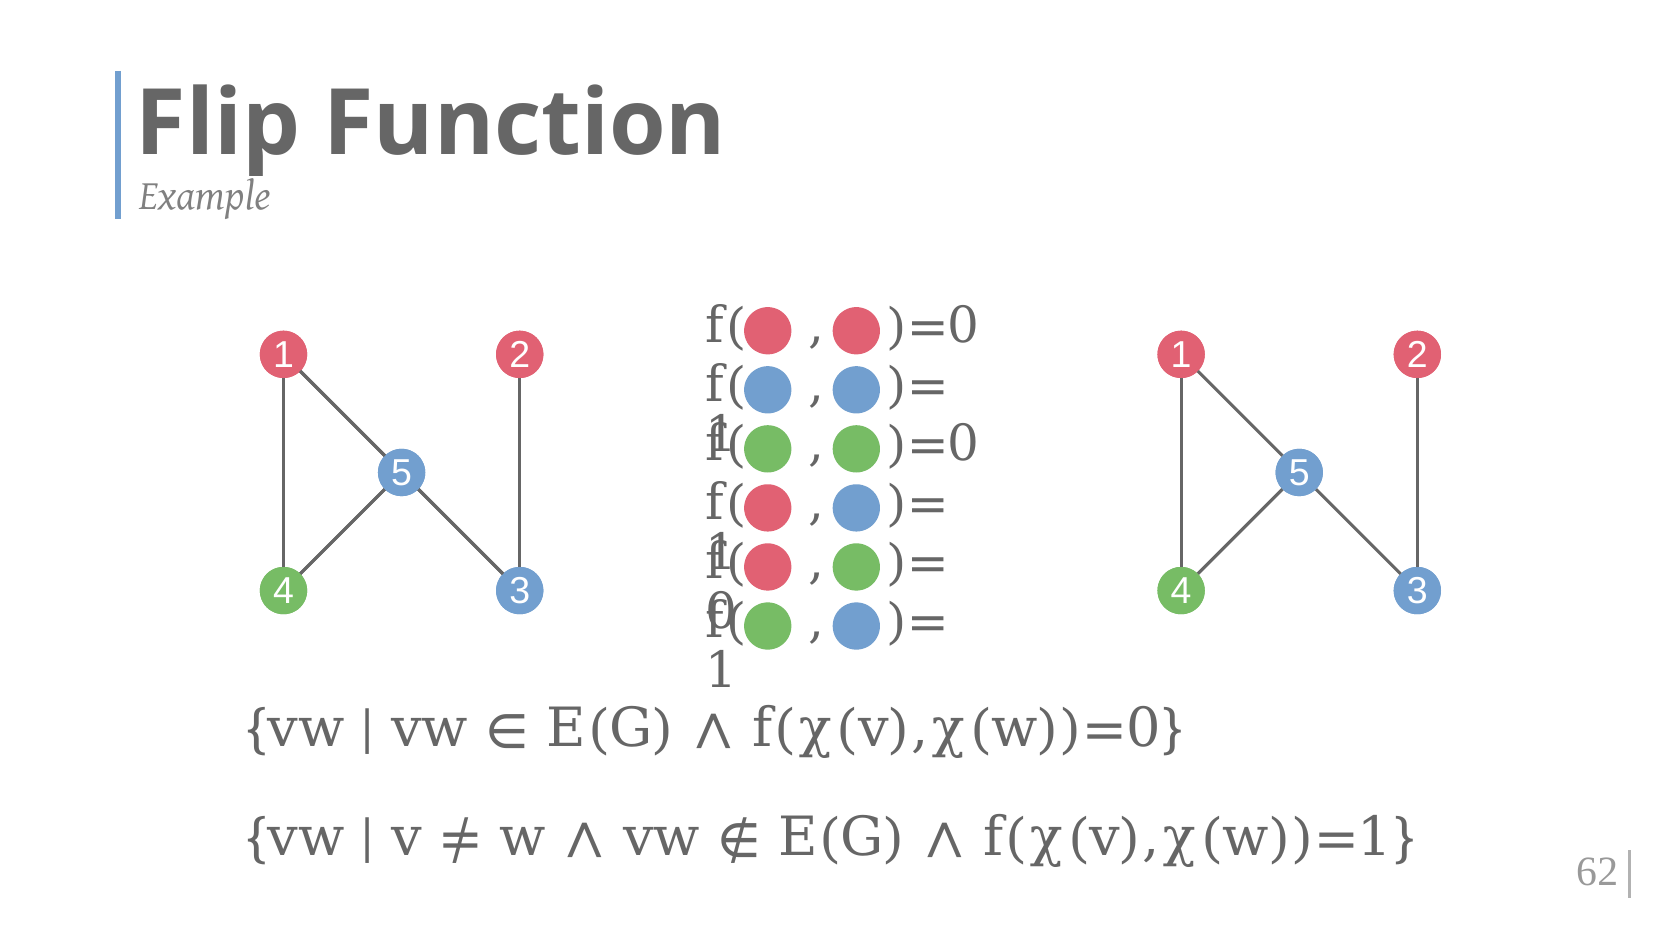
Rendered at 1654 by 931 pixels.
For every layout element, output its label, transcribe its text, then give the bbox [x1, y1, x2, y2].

text_box [744, 366, 792, 413]
text_box {vw | vw ∈ E(G) ∧ f(χ(v),χ(w))=0} {vw | v ≠ w ∧ vw ∉ E(G) ∧ f(χ(v),χ(w))=1} [230, 696, 1477, 875]
text_box f( , )=0 [690, 295, 1004, 367]
text_box f( , )=0 [690, 531, 993, 590]
text_box [832, 366, 880, 413]
text_box 2 [496, 330, 544, 378]
text_box f( , )=1 [690, 590, 993, 662]
text_box 3 [496, 567, 544, 615]
text_box 3 [1393, 567, 1442, 615]
text_box [832, 484, 880, 531]
text_box f( , )=0 [690, 413, 1004, 485]
text_box [832, 307, 880, 354]
text_box [744, 484, 792, 531]
text_box 5 [377, 448, 426, 497]
text_box 4 [1157, 567, 1205, 615]
text_box [832, 543, 880, 590]
text_box Example [124, 165, 721, 229]
text_box [744, 425, 792, 472]
text_box 2 [1393, 330, 1442, 378]
text_box f( , )=1 [690, 472, 993, 531]
text_box [744, 602, 792, 650]
text_box 5 [1275, 448, 1323, 497]
text_box 4 [259, 567, 308, 615]
text_box f( , )=1 [690, 354, 993, 413]
title Flip Function [135, 60, 1601, 178]
text_box [744, 543, 792, 590]
text_box [832, 602, 880, 650]
text_box [744, 307, 792, 354]
text_box 1 [259, 330, 308, 378]
text_box 1 [1157, 330, 1205, 378]
text_box [832, 425, 880, 472]
